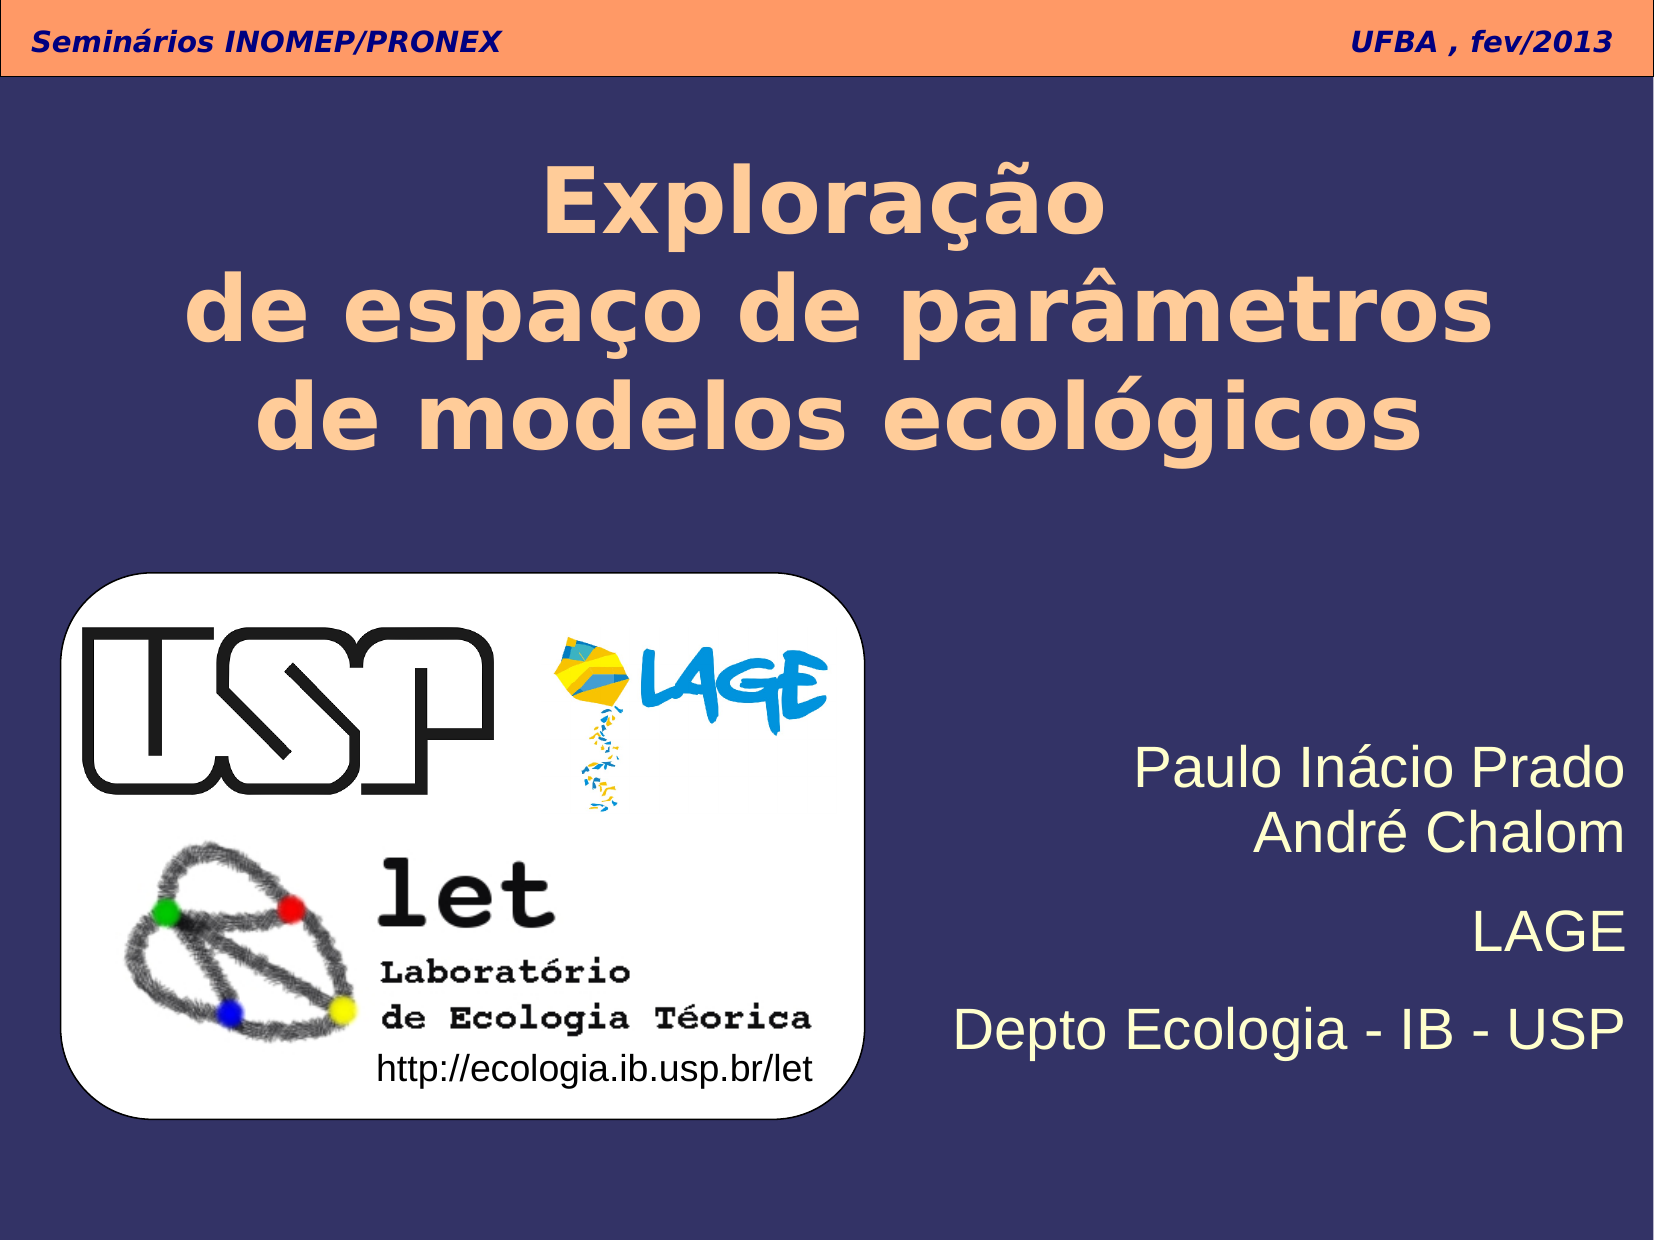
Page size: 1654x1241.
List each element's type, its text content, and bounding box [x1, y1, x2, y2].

picture [114, 835, 824, 1070]
text_box Paulo Inácio Prado André Chalom LAGE Depto Ecologia - IB - USP [844, 728, 1642, 1087]
picture [541, 627, 837, 814]
title Exploração de espaço de parâmetros de modelos ecológicos [25, 134, 1654, 484]
text_box [60, 572, 865, 1120]
text_box http://ecologia.ib.usp.br/let [361, 1038, 829, 1096]
picture [82, 627, 496, 804]
